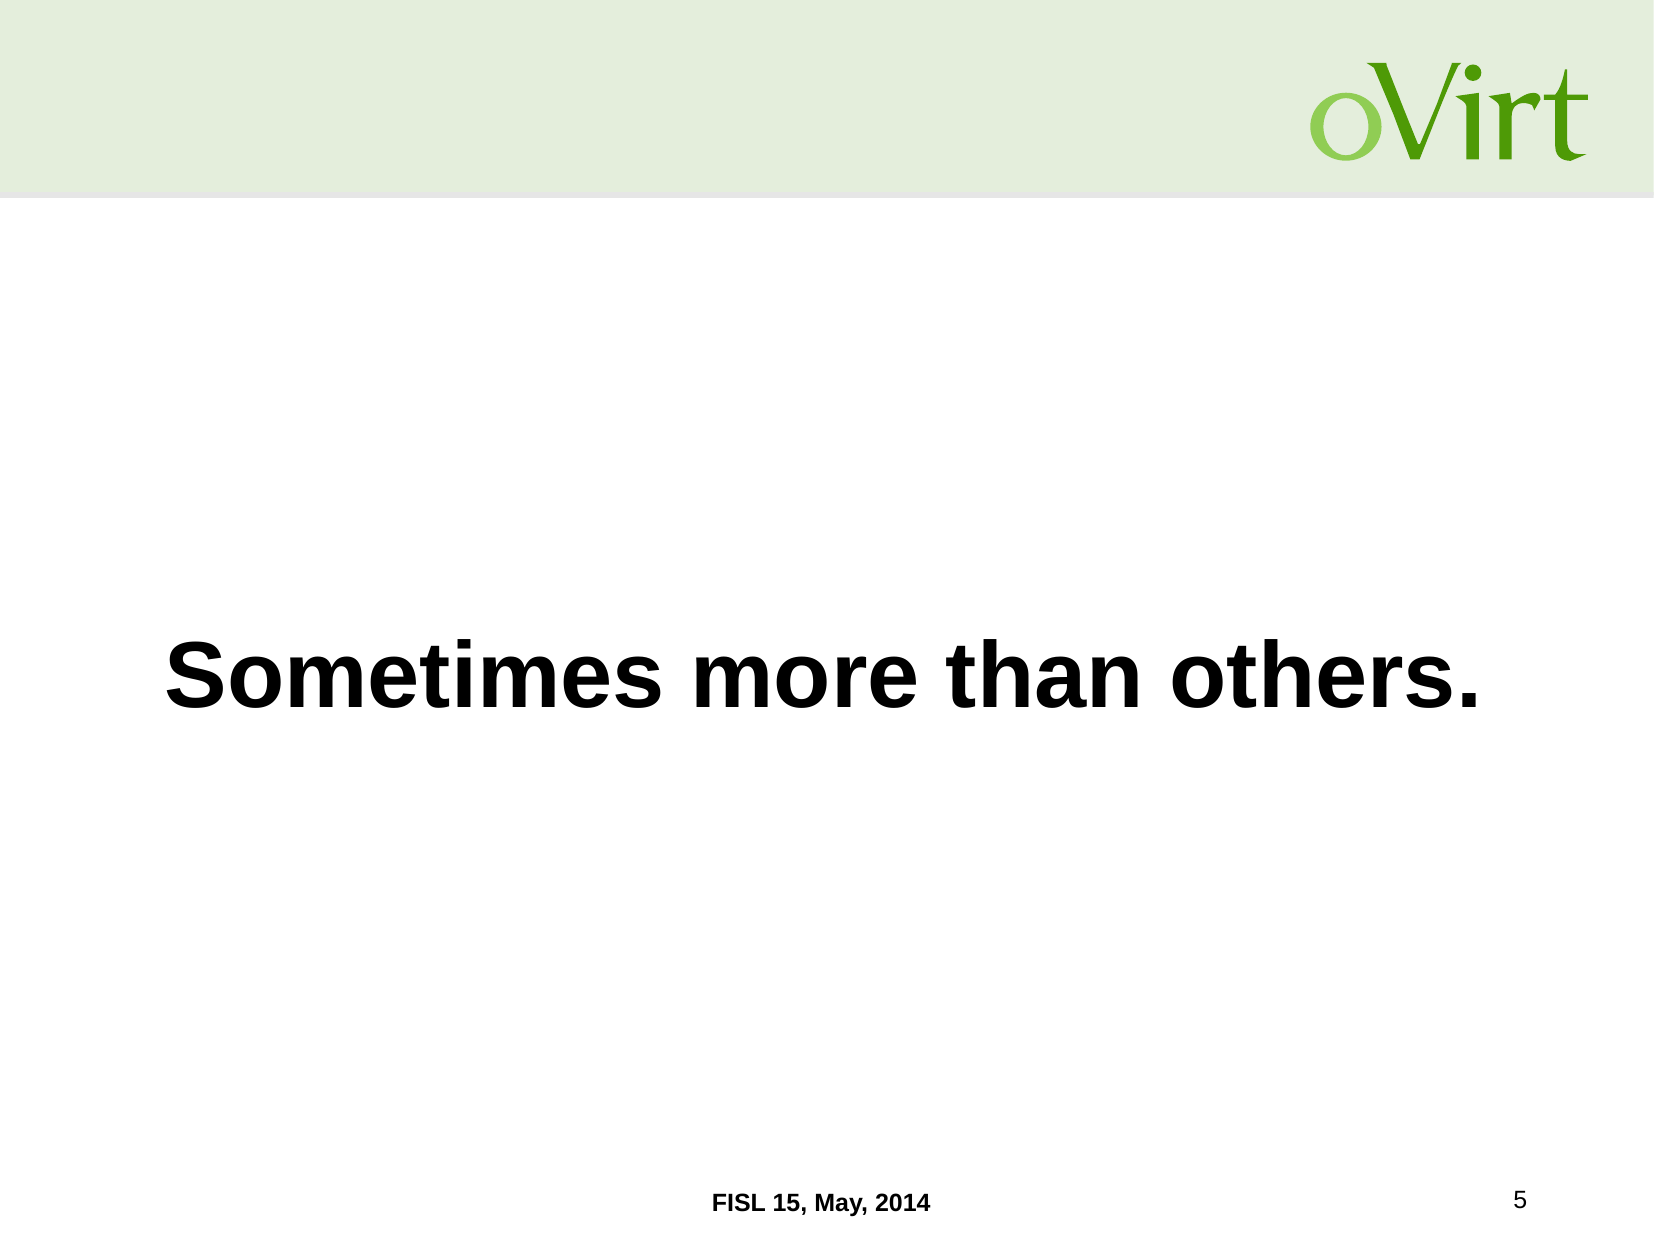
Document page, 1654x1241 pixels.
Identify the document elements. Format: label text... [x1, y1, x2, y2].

text_box Sometimes more than others. [150, 615, 1523, 751]
